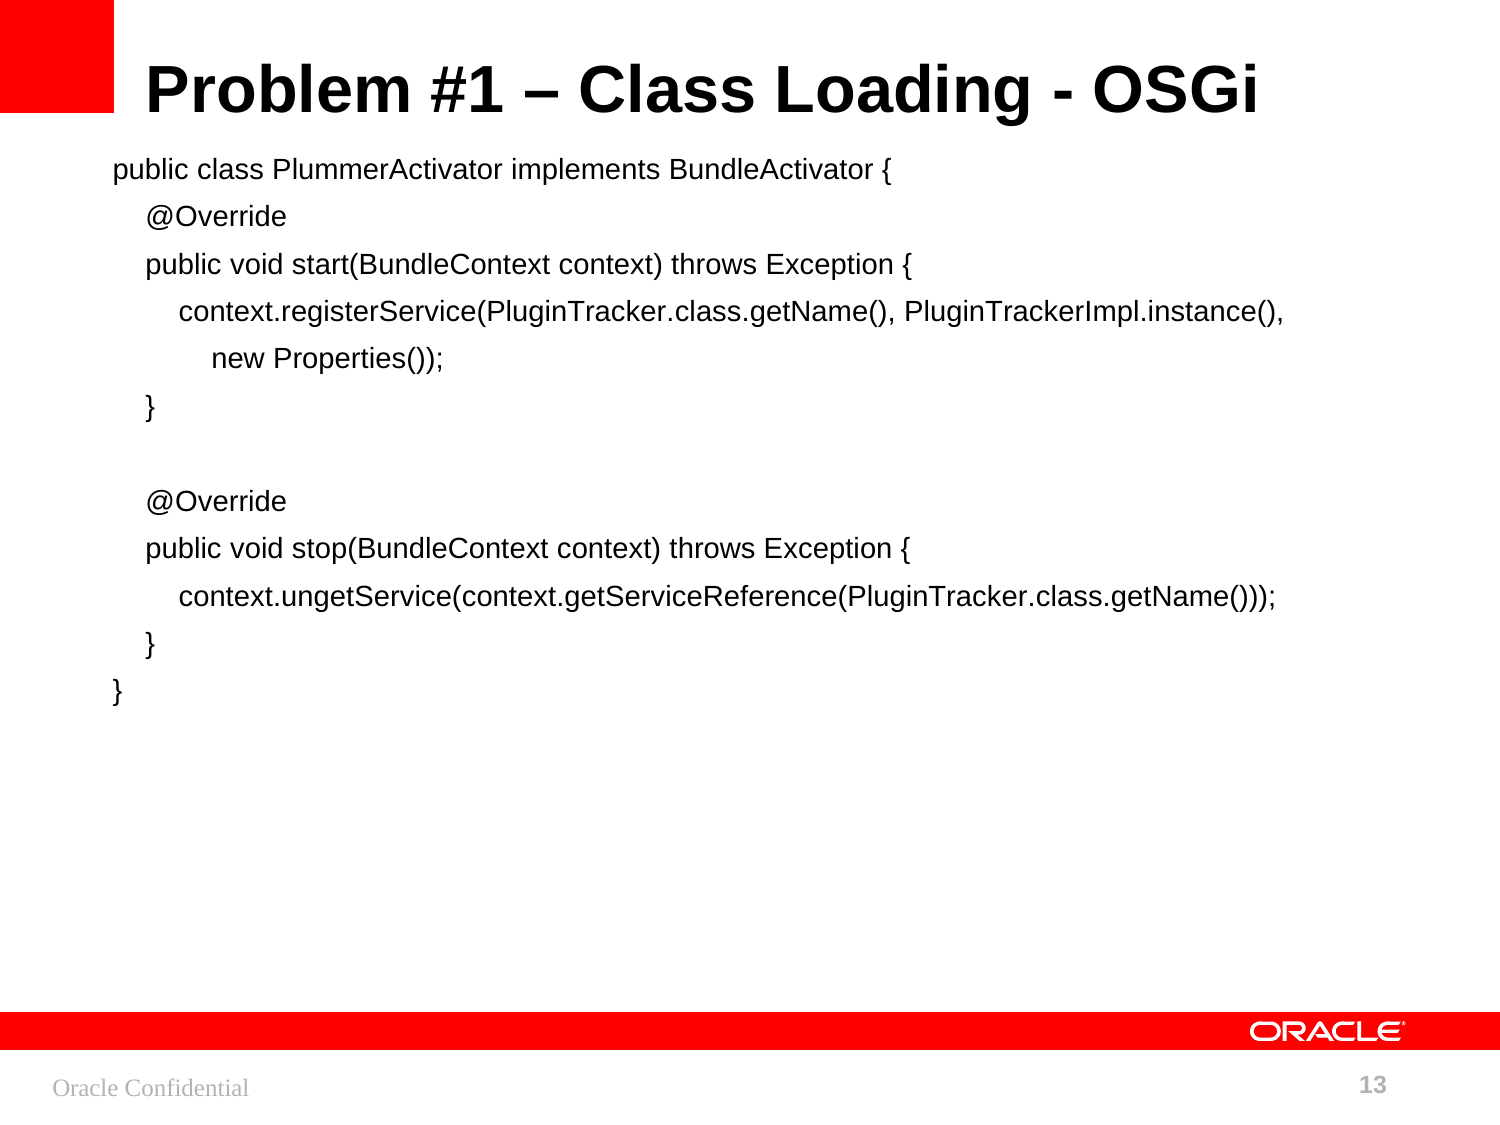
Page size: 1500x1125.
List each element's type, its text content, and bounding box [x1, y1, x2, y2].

list public class PlummerActivator implements BundleActivator { @Override public void start(BundleContext context) throws Exception { context.registerService(PluginTracker.class.getName(), PluginTrackerImpl.instance(), new Properties()); } @Override public void stop(BundleContext context) throws Exception { context.ungetService(context.getServiceReference(PluginTracker.class.getName())); } } [112, 150, 1426, 991]
picture [0, 0, 114, 113]
title Problem #1 – Class Loading - OSGi [145, 45, 1390, 188]
picture [0, 1012, 1500, 1050]
